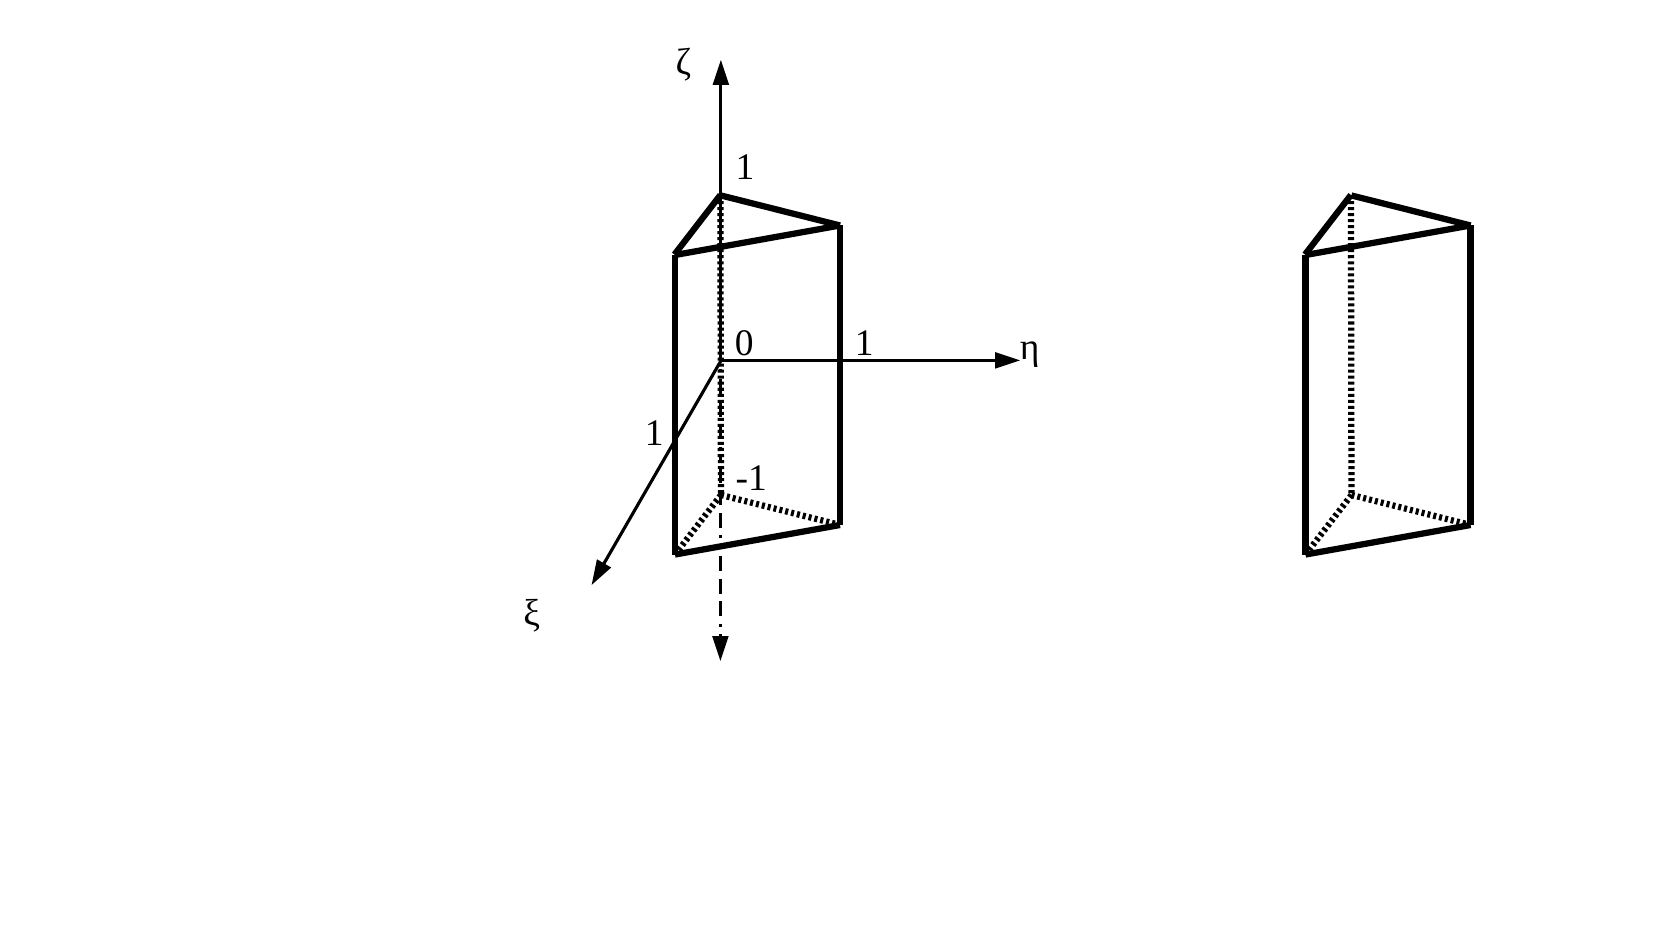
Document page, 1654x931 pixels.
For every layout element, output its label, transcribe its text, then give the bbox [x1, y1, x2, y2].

text_box -1 [720, 450, 796, 548]
text_box η [1005, 318, 1066, 376]
text_box 1 [840, 315, 886, 372]
text_box ζ [660, 33, 721, 91]
text_box ξ [508, 585, 556, 642]
text_box 0 [720, 315, 766, 372]
text_box 1 [720, 138, 766, 196]
text_box 1 [630, 405, 676, 462]
